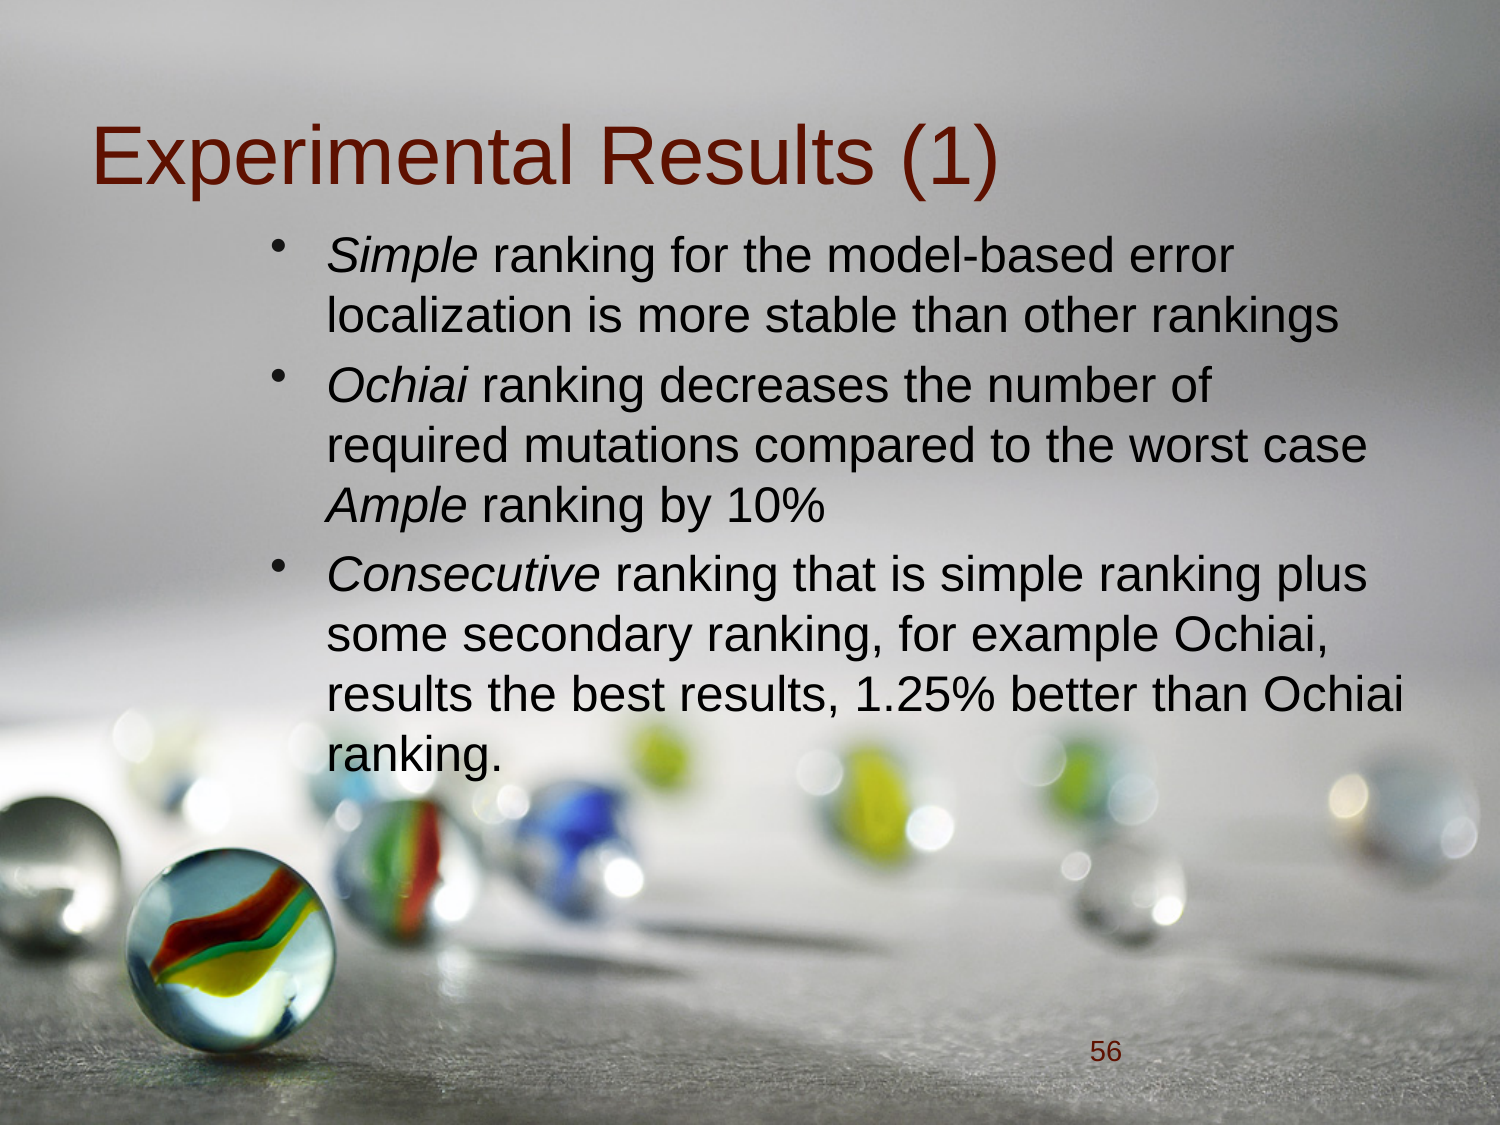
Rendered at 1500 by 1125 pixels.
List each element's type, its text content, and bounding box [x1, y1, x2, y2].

title Experimental Results (1) [75, 57, 1425, 245]
list Simple ranking for the model-based error localization is more stable than other rankings Ochiai ranking decreases the number of required mutations compared to the worst case Ample ranking by 10% Consecutive ranking that is simple ranking plus some secondary ranking, for example Ochiai, results the best results, 1.25% better than Ochiai ranking. [255, 214, 1425, 1096]
picture [0, 0, 1500, 1125]
